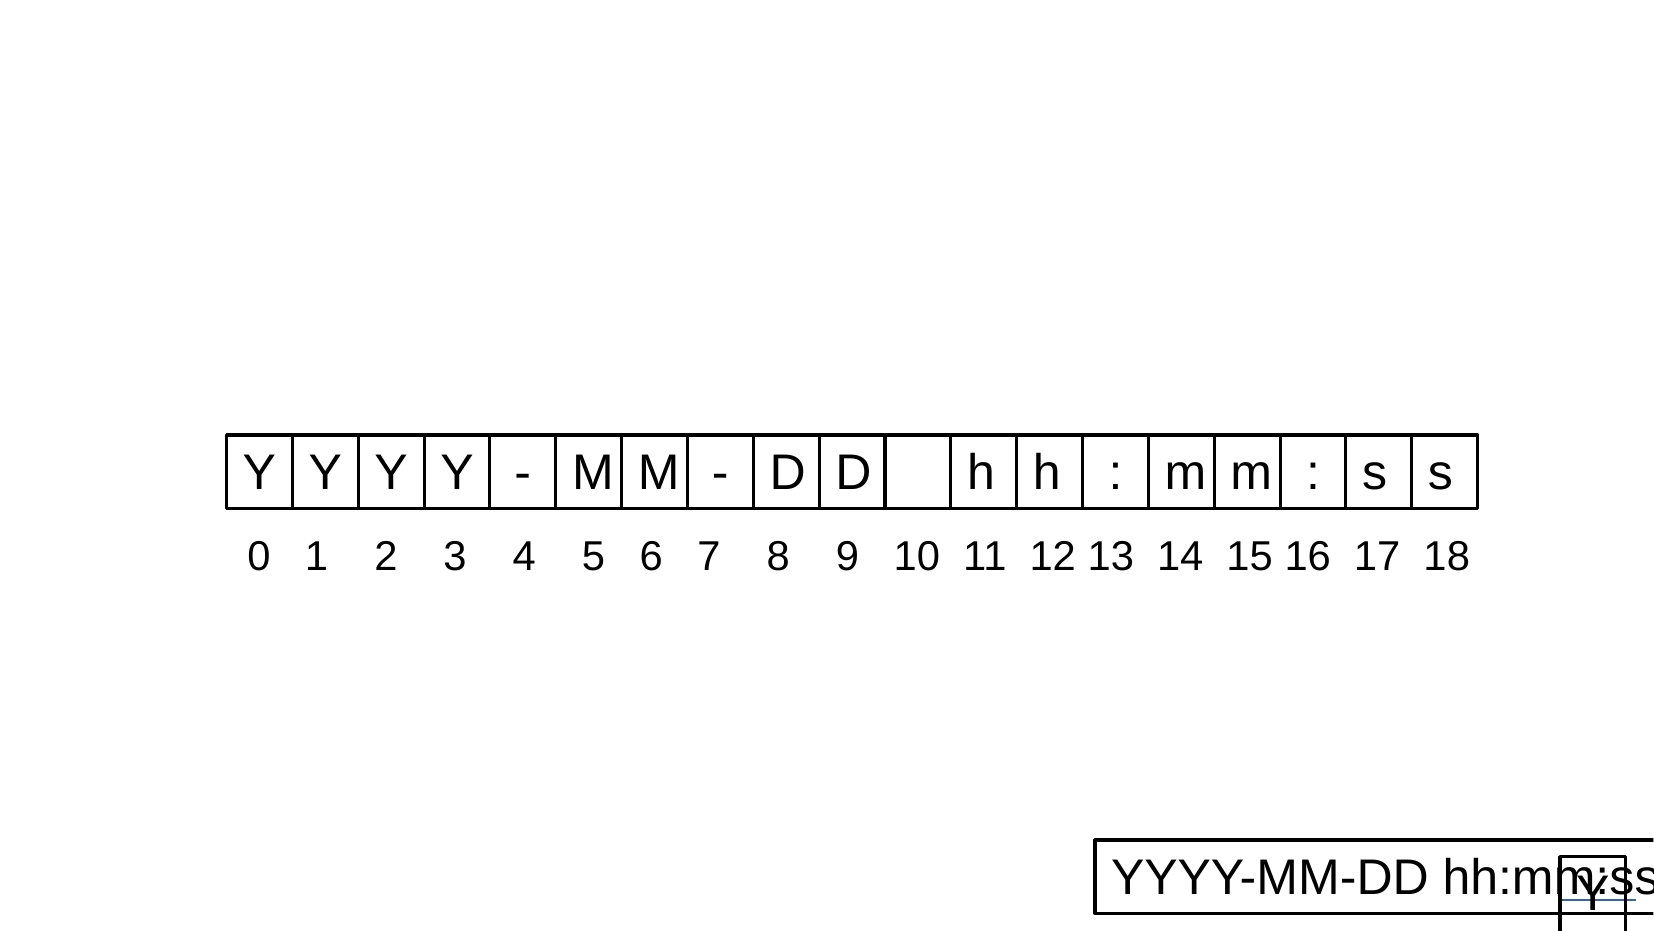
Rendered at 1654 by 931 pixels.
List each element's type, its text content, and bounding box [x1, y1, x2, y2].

text_box m [1214, 435, 1279, 509]
text_box - [491, 435, 556, 509]
text_box M [623, 435, 688, 509]
text_box 0 1 2 3 4 5 6 7 8 9 10 11 12 13 14 15 16 17 18 [232, 525, 1485, 587]
text_box YYYY-MM-DD hh:mm:ss [1095, 840, 1654, 914]
text_box s [1411, 435, 1478, 509]
text_box Y [360, 435, 425, 509]
text_box Y [294, 435, 359, 509]
text_box Y [1560, 856, 1626, 931]
text_box m [1148, 435, 1213, 509]
text_box M [557, 435, 622, 509]
text_box : [1280, 435, 1344, 509]
text_box Y [426, 435, 490, 509]
text_box Y [226, 435, 293, 509]
text_box D [819, 435, 883, 509]
text_box s [1345, 435, 1410, 509]
text_box - [689, 435, 754, 509]
text_box h [950, 435, 1015, 509]
text_box h [1016, 435, 1081, 509]
text_box [885, 435, 949, 509]
text_box : [1082, 435, 1147, 509]
text_box D [755, 435, 818, 509]
